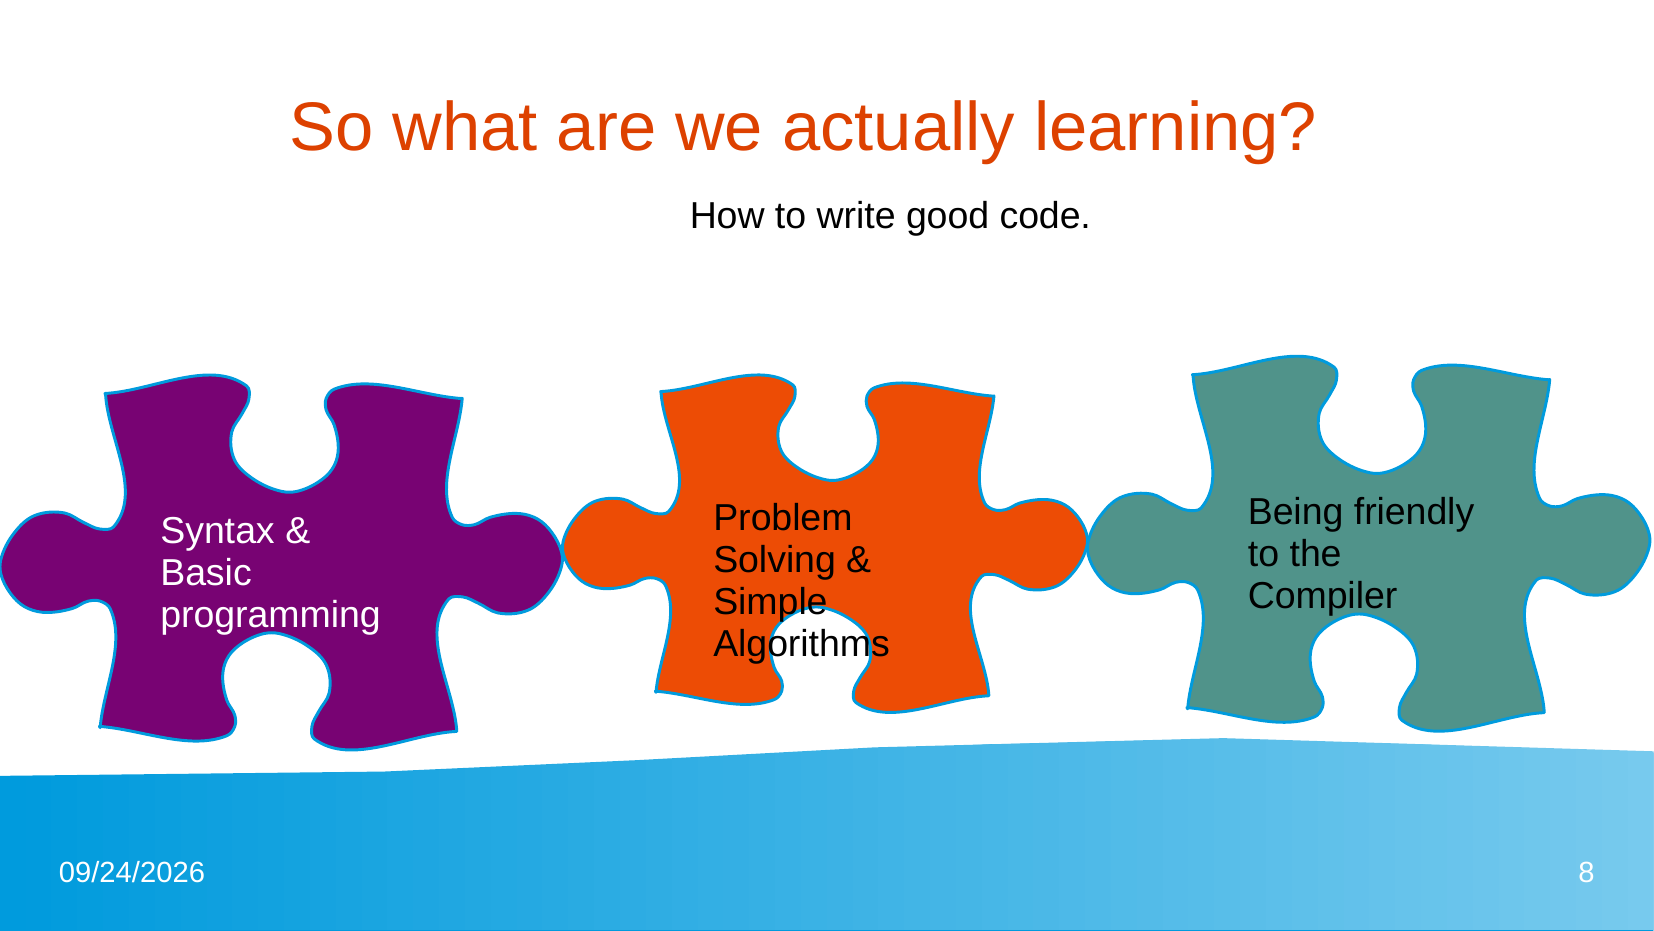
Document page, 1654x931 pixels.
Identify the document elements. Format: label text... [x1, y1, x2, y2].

text_box How to write good code. [225, 187, 1388, 245]
text_box Being friendly to the Compiler [1087, 356, 1650, 732]
title So what are we actually learning? [75, 37, 1552, 215]
text_box Problem Solving & Simple Algorithms [562, 374, 1088, 713]
text_box Syntax & Basic programming [0, 375, 563, 750]
